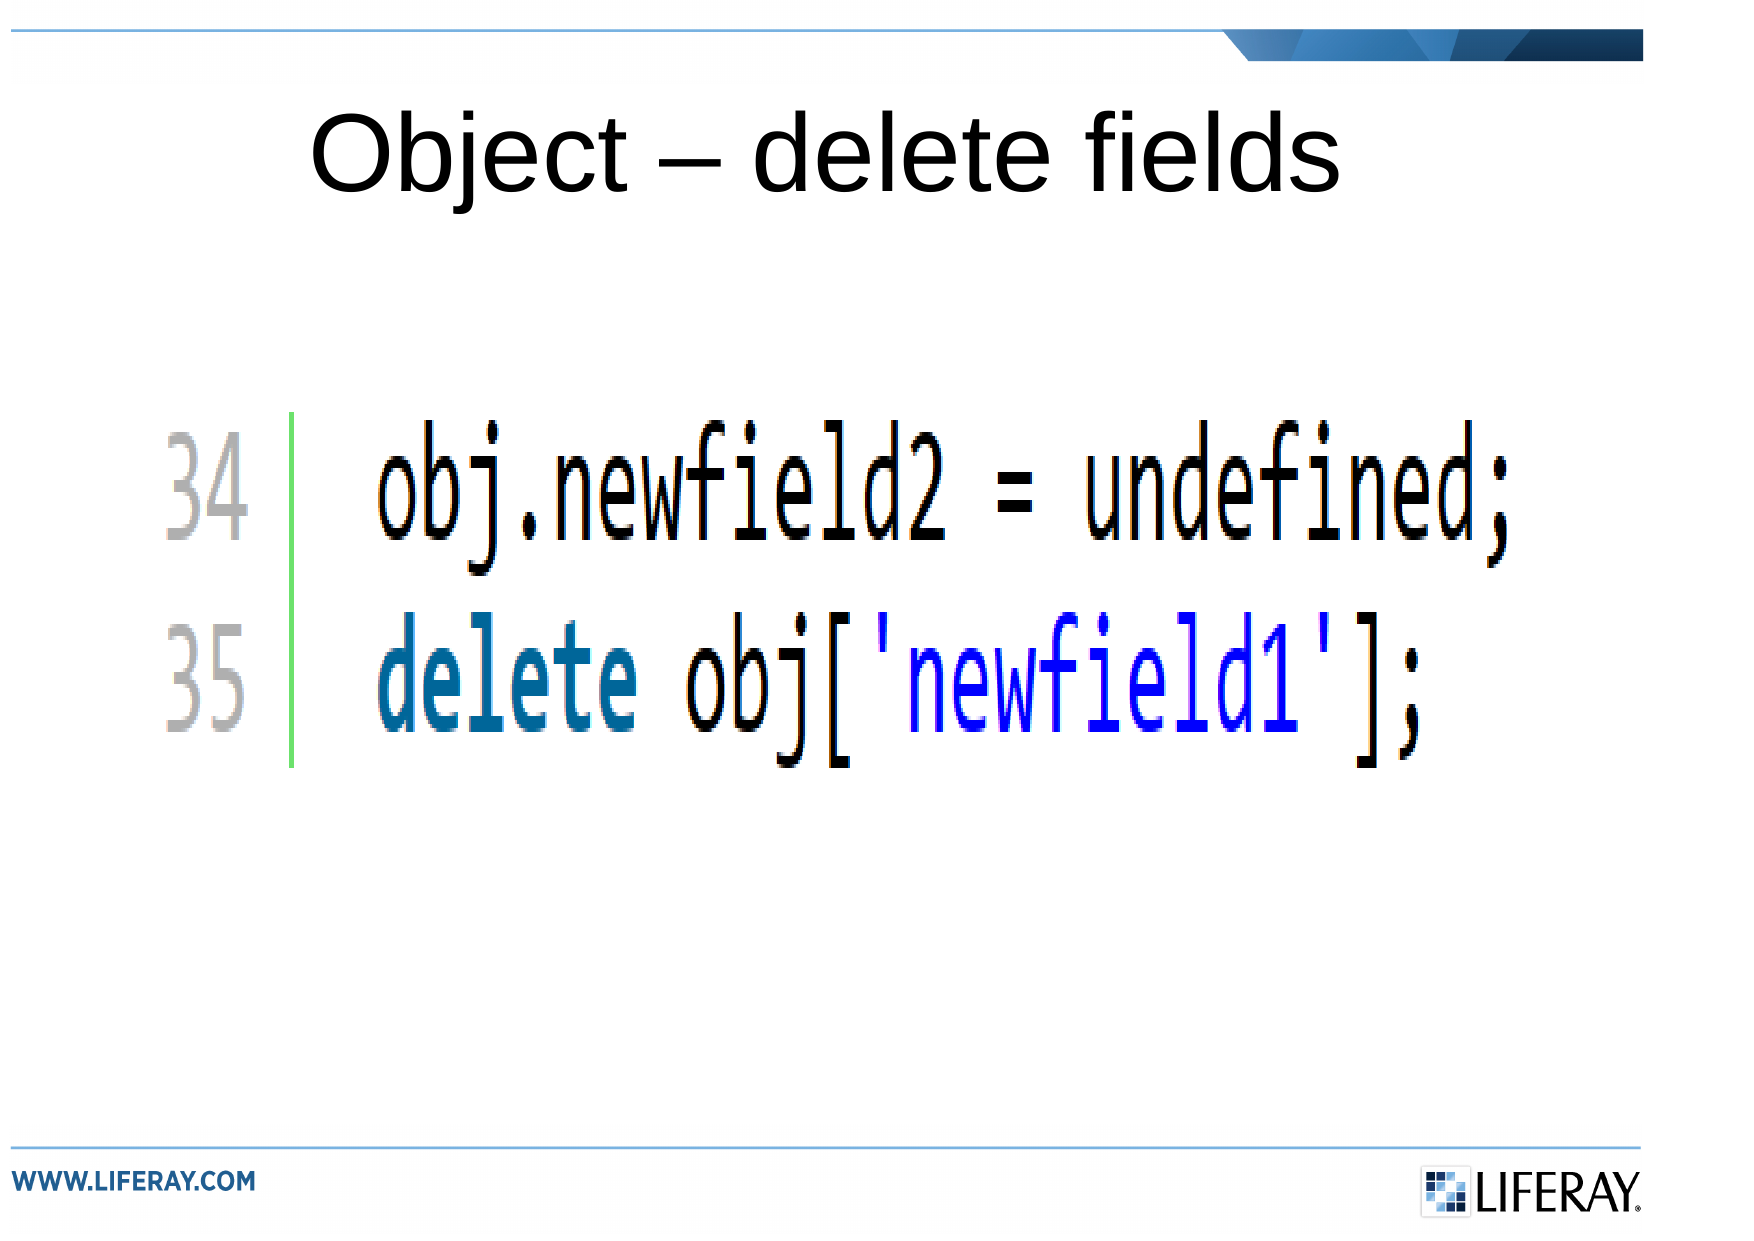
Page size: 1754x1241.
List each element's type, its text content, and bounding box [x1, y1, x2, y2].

picture [9, 1124, 1642, 1234]
title Object – delete fields [82, 49, 1571, 257]
picture [11, 0, 1644, 84]
picture [150, 412, 1547, 805]
